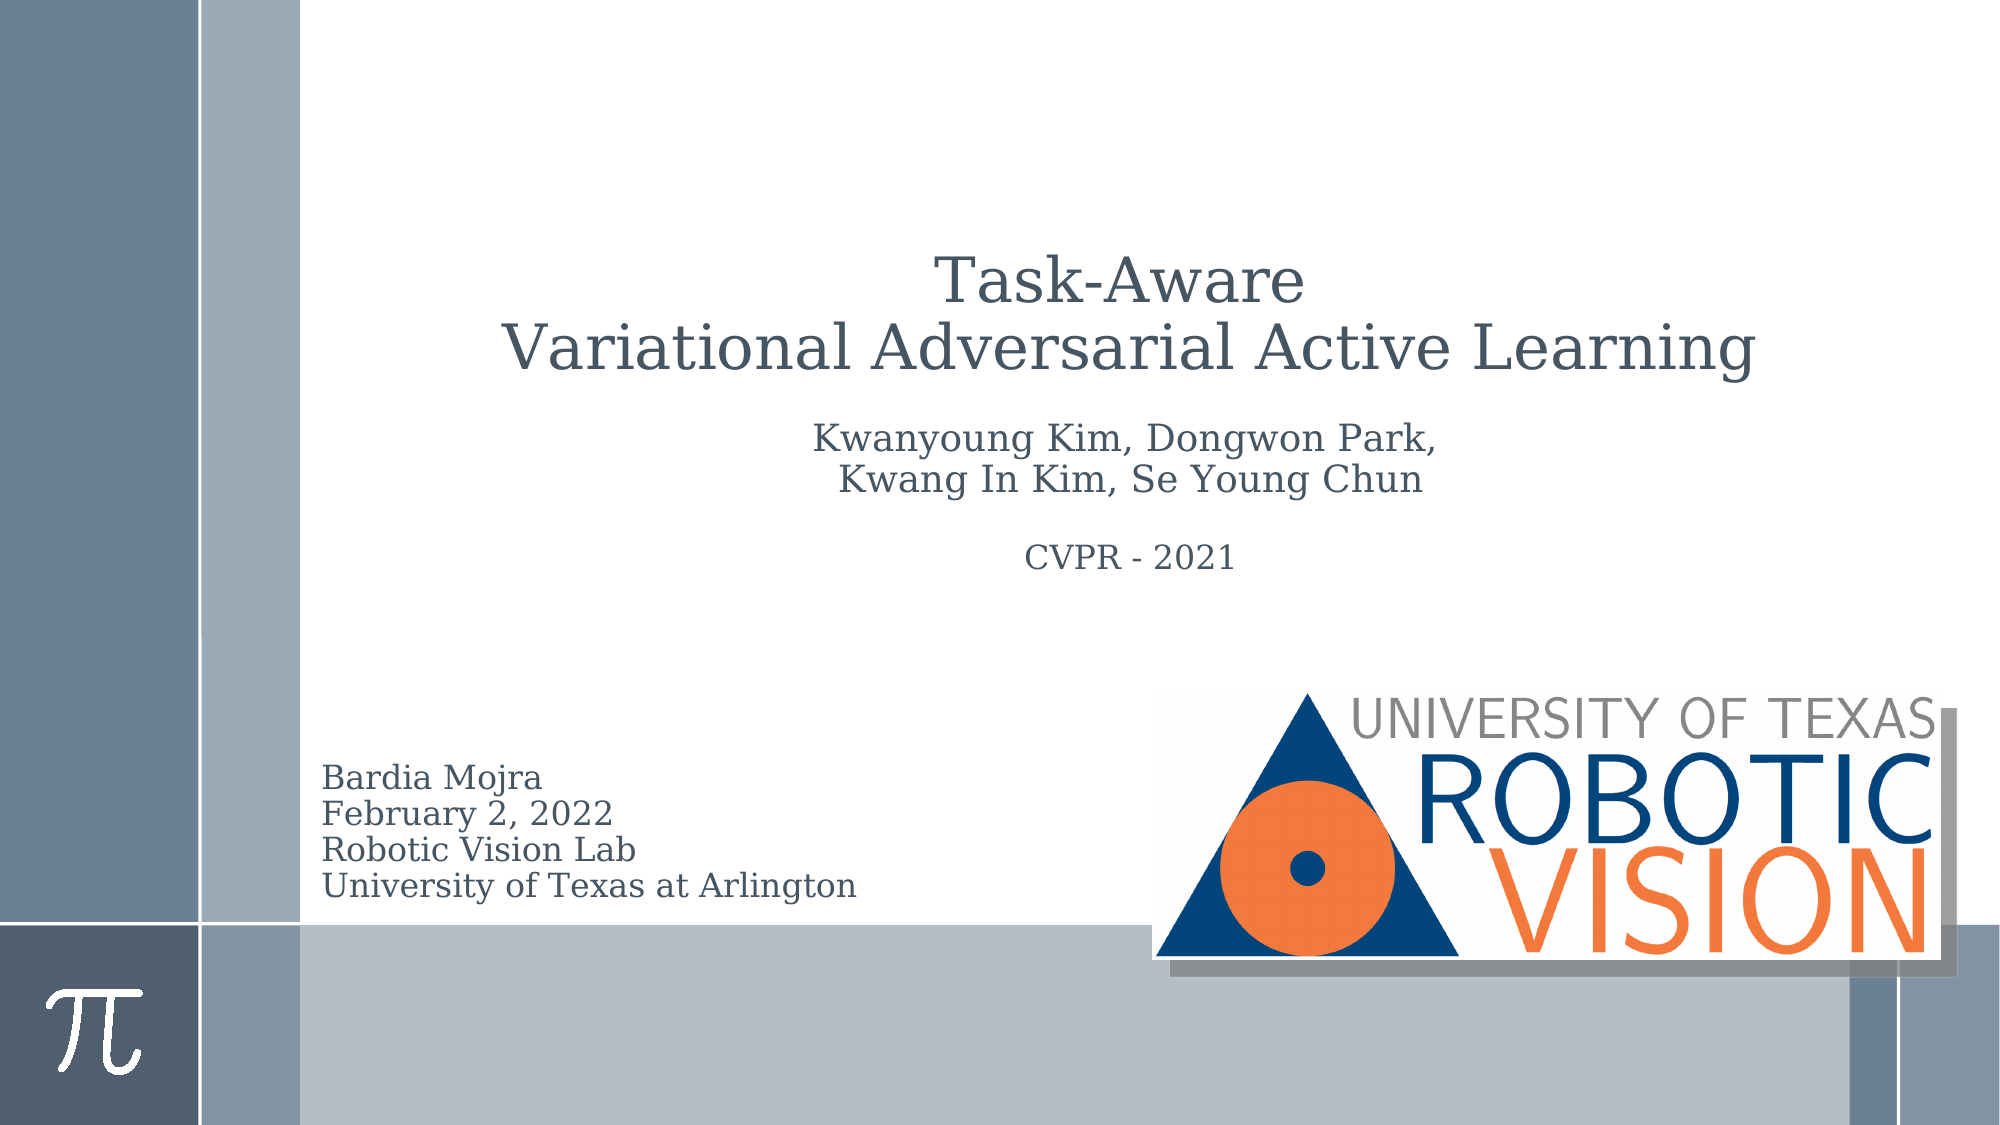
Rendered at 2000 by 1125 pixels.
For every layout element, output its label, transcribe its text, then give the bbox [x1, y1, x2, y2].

text_box Bardia Mojra February 2, 2022 Robotic Vision Lab University of Texas at Arlington [306, 754, 885, 930]
picture [1152, 689, 1941, 961]
text_box Task-Aware Variational Adversarial Active Learning Kwanyoung Kim, Dongwon Park, Kwang In Kim, Se Young Chun CVPR - 2021 [312, 179, 1950, 646]
